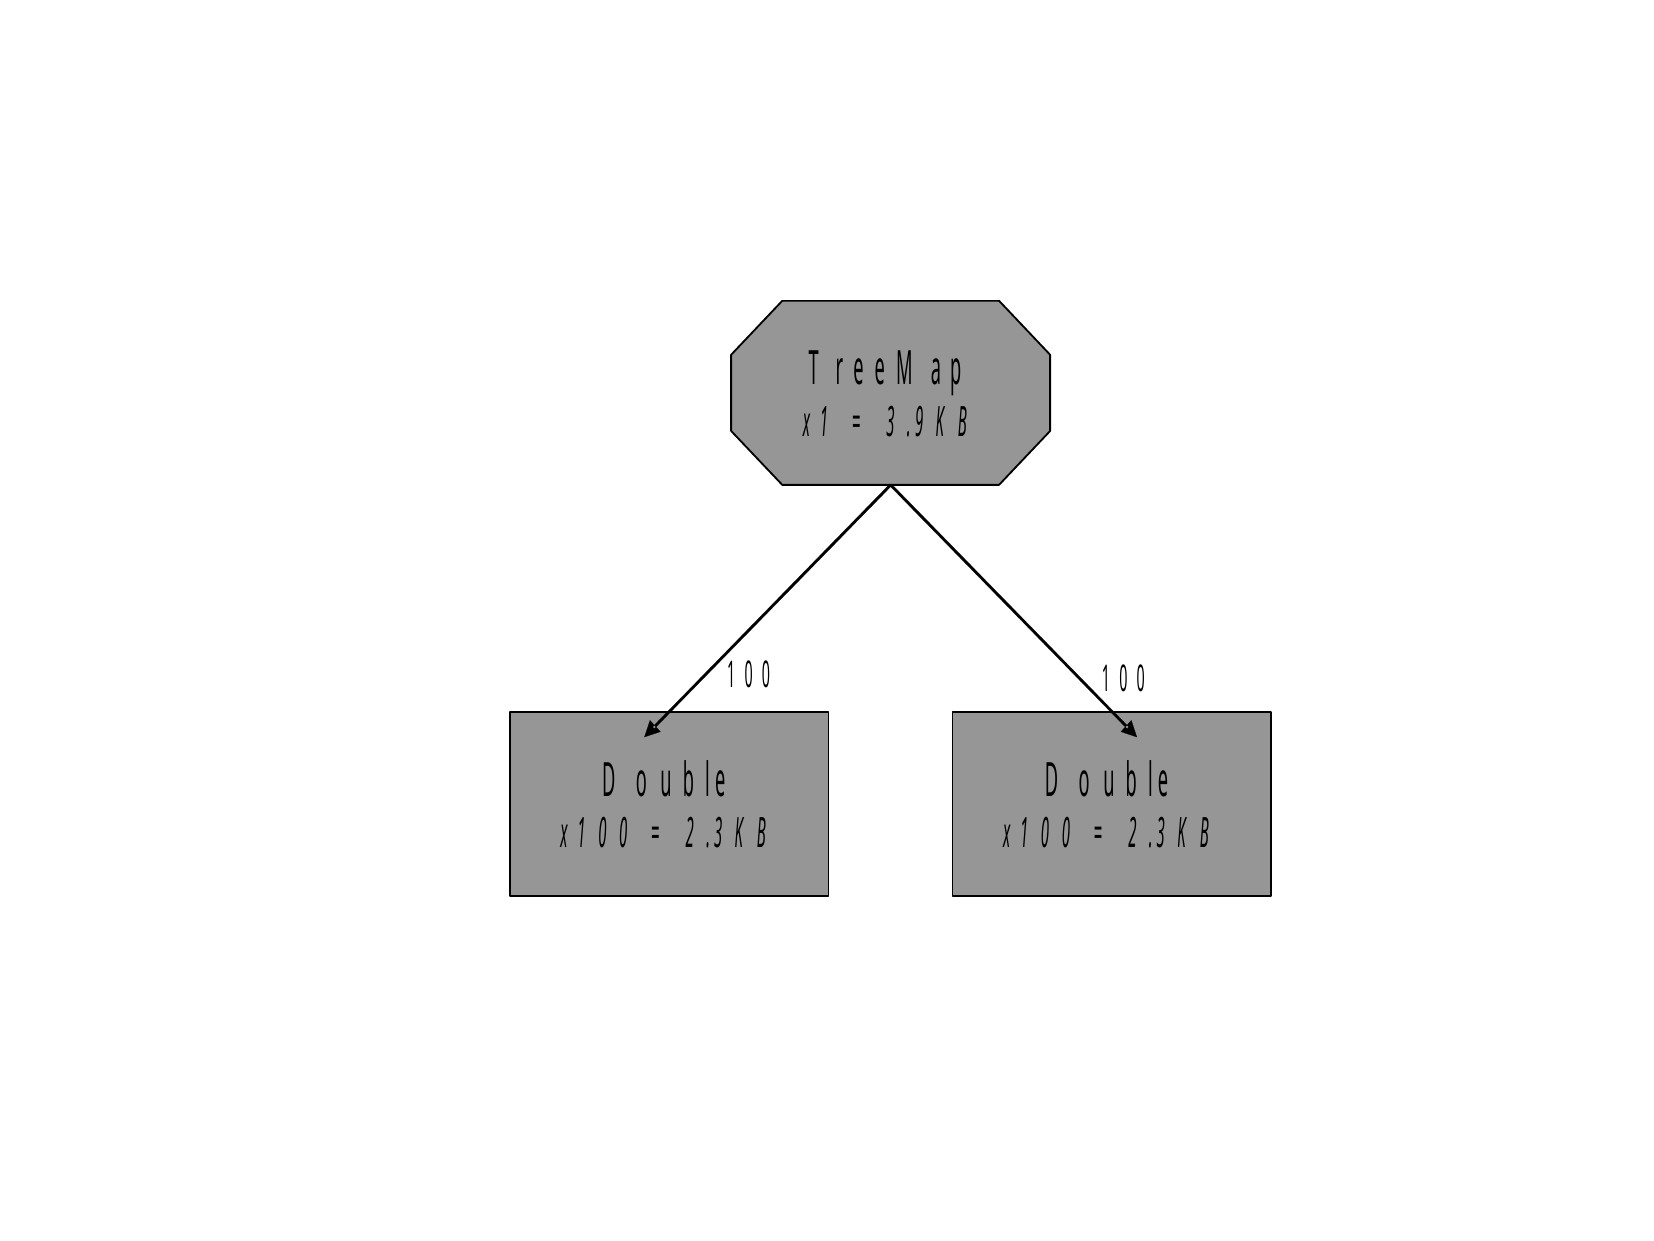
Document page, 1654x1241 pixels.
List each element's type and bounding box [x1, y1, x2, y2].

picture [508, 300, 1276, 901]
